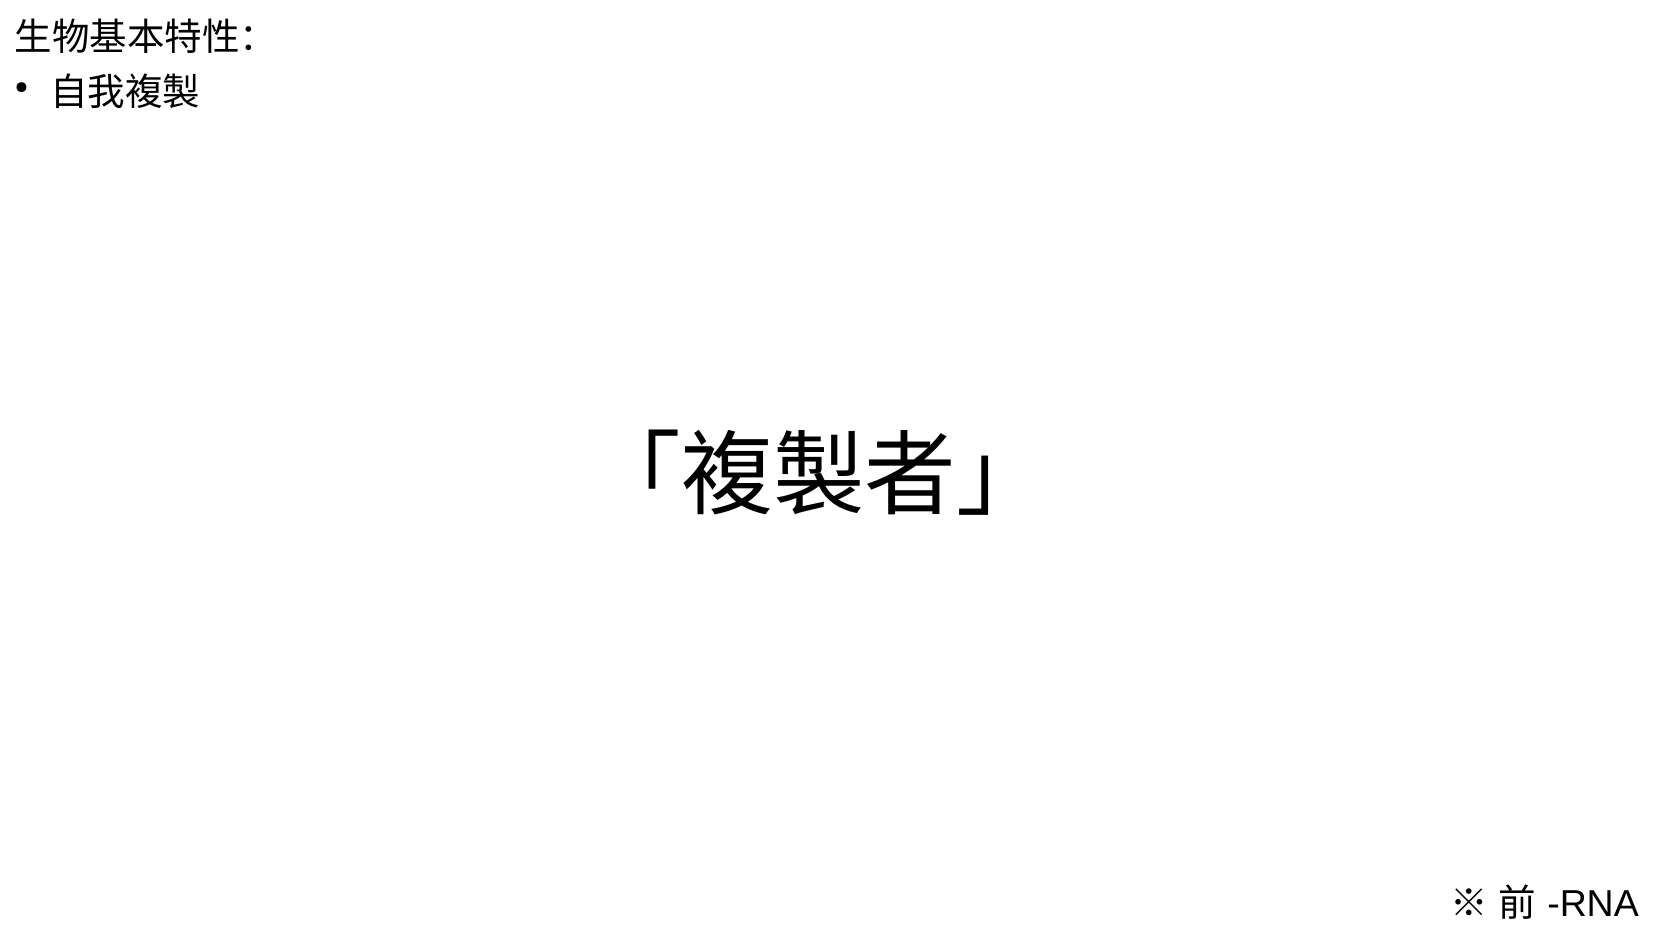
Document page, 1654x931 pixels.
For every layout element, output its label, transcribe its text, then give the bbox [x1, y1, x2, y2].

text_box ※前-RNA [1113, 865, 1654, 931]
text_box 生物基本特性： 自我複製 [0, 0, 391, 114]
title 「複製者」 [75, 390, 1564, 546]
